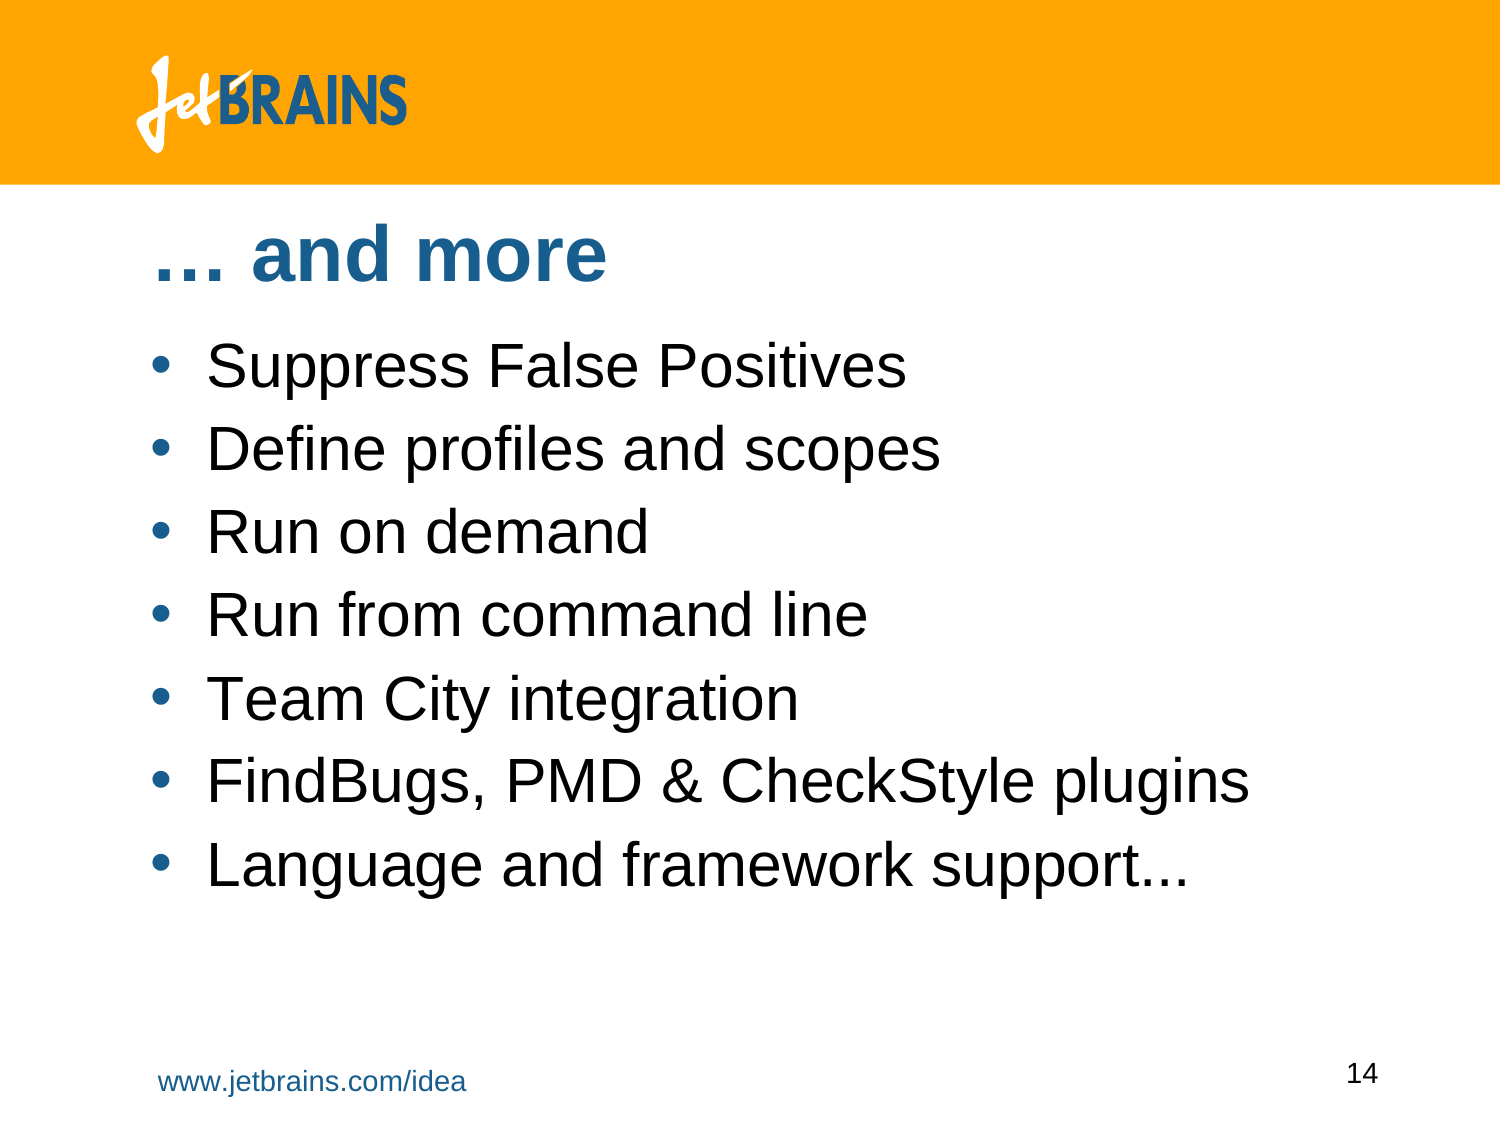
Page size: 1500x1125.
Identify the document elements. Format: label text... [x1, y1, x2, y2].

title … and more [135, 194, 1377, 305]
list Suppress False Positives Define profiles and scopes Run on demand Run from command line Team City integration FindBugs, PMD & CheckStyle plugins Language and framework support... [135, 326, 1377, 1069]
